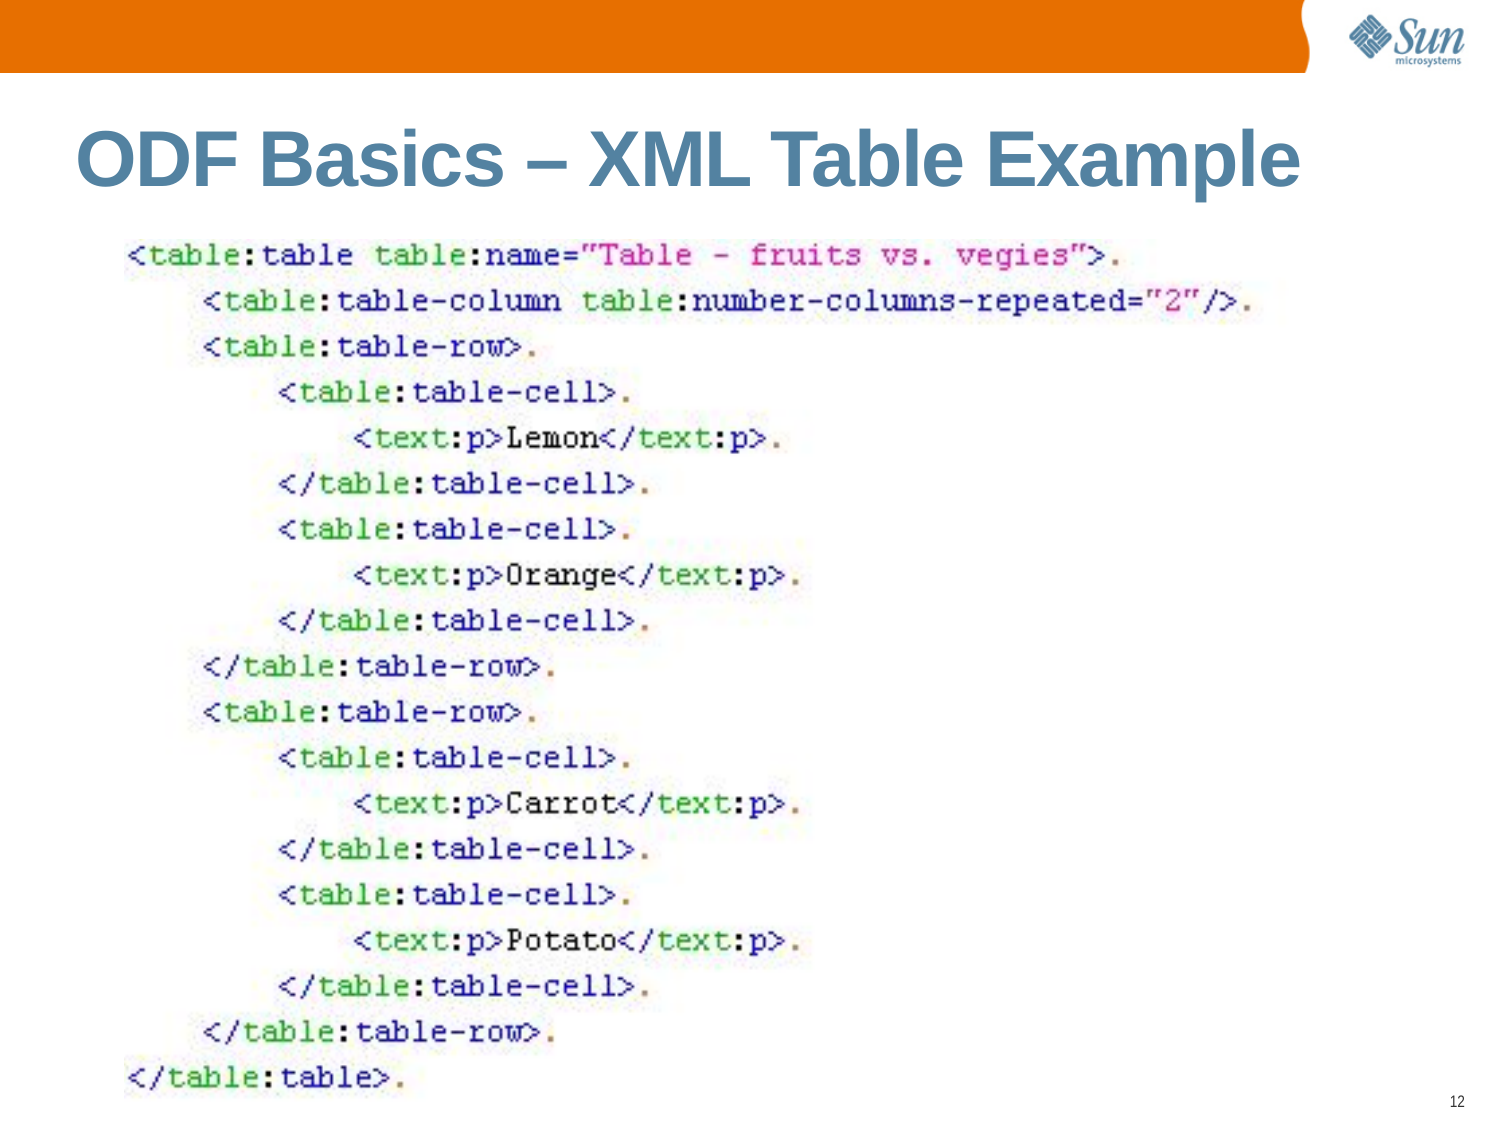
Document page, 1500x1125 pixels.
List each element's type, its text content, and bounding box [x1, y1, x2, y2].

picture [0, 0, 1500, 73]
title ODF Basics – XML Table Example [75, 123, 1437, 227]
picture [124, 239, 1307, 1107]
